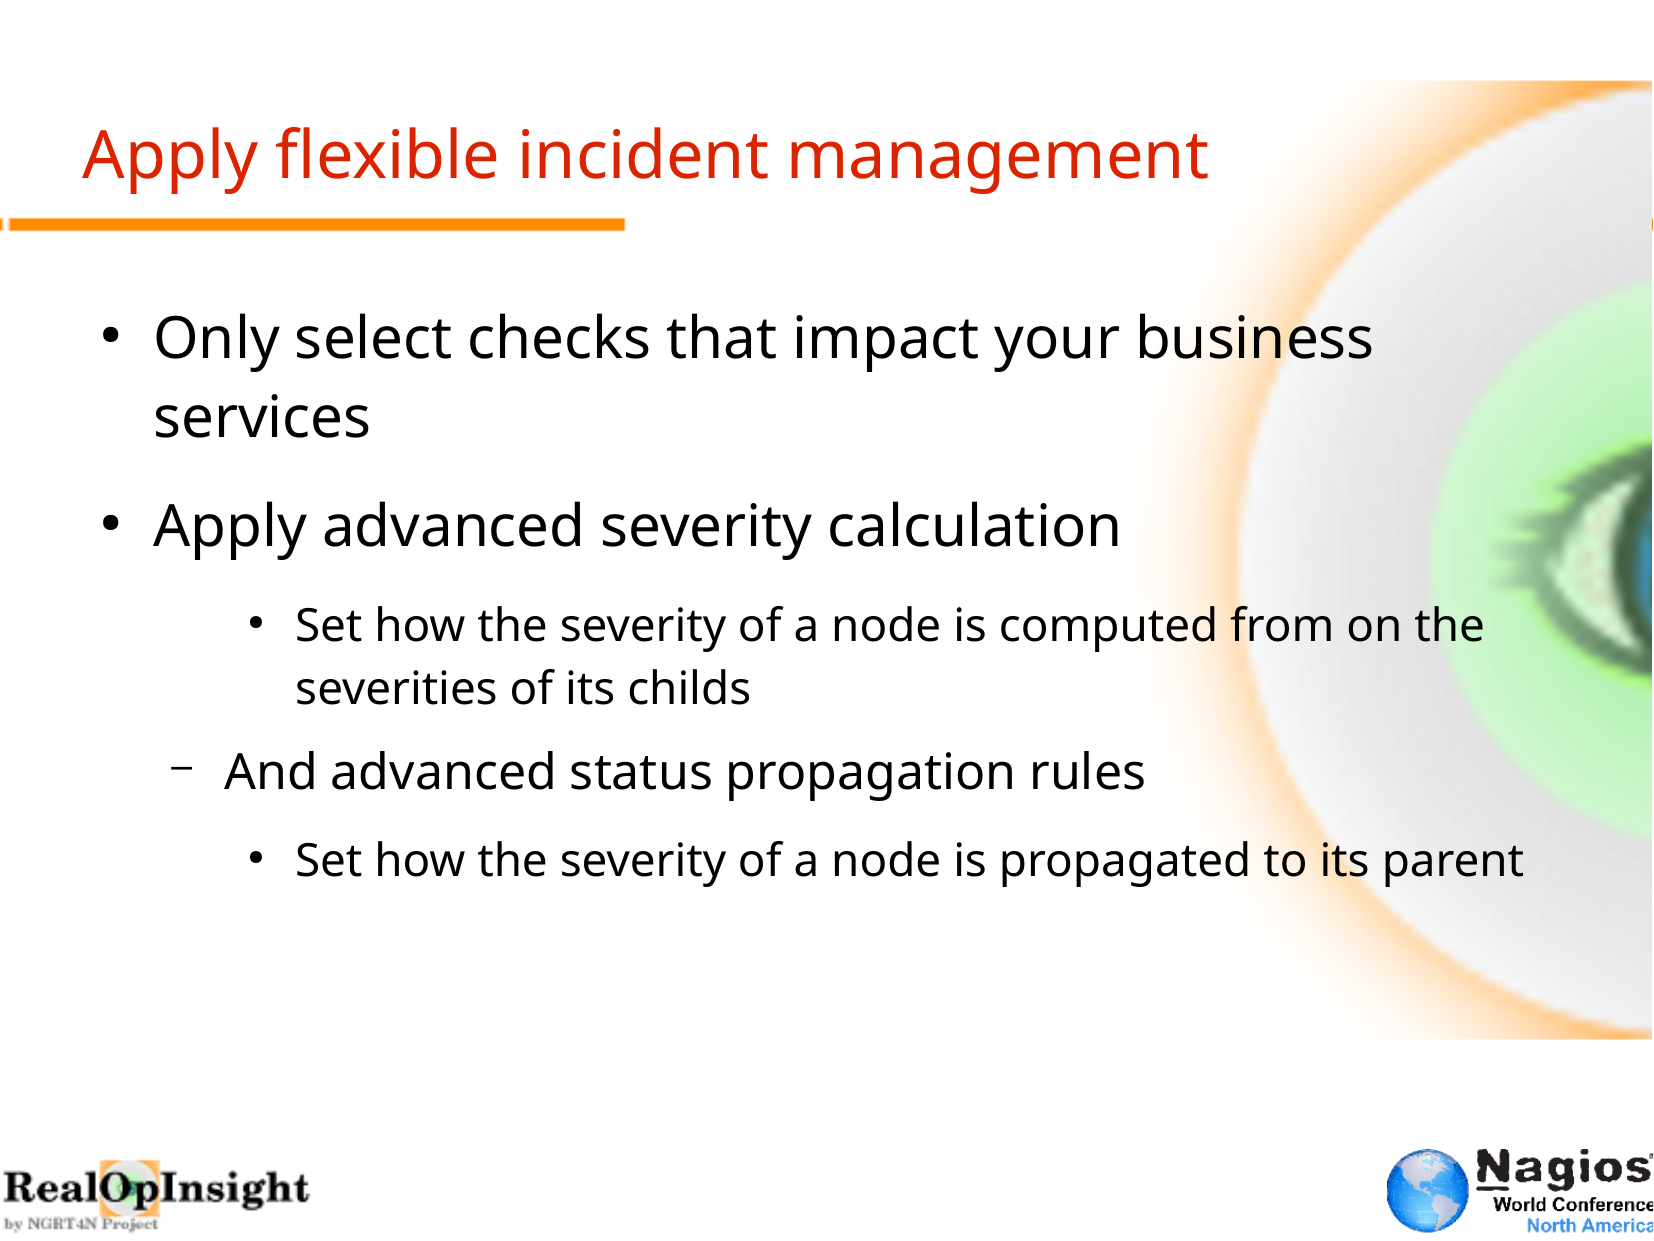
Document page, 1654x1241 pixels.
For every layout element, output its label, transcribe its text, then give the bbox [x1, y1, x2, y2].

picture [0, 0, 1654, 1241]
list Only select checks that impact your business services Apply advanced severity calculation Set how the severity of a node is computed from on the severities of its childs And advanced status propagation rules Set how the severity of a node is propagated to its parent [82, 296, 1538, 1010]
title Apply flexible incident management [82, 40, 1571, 266]
